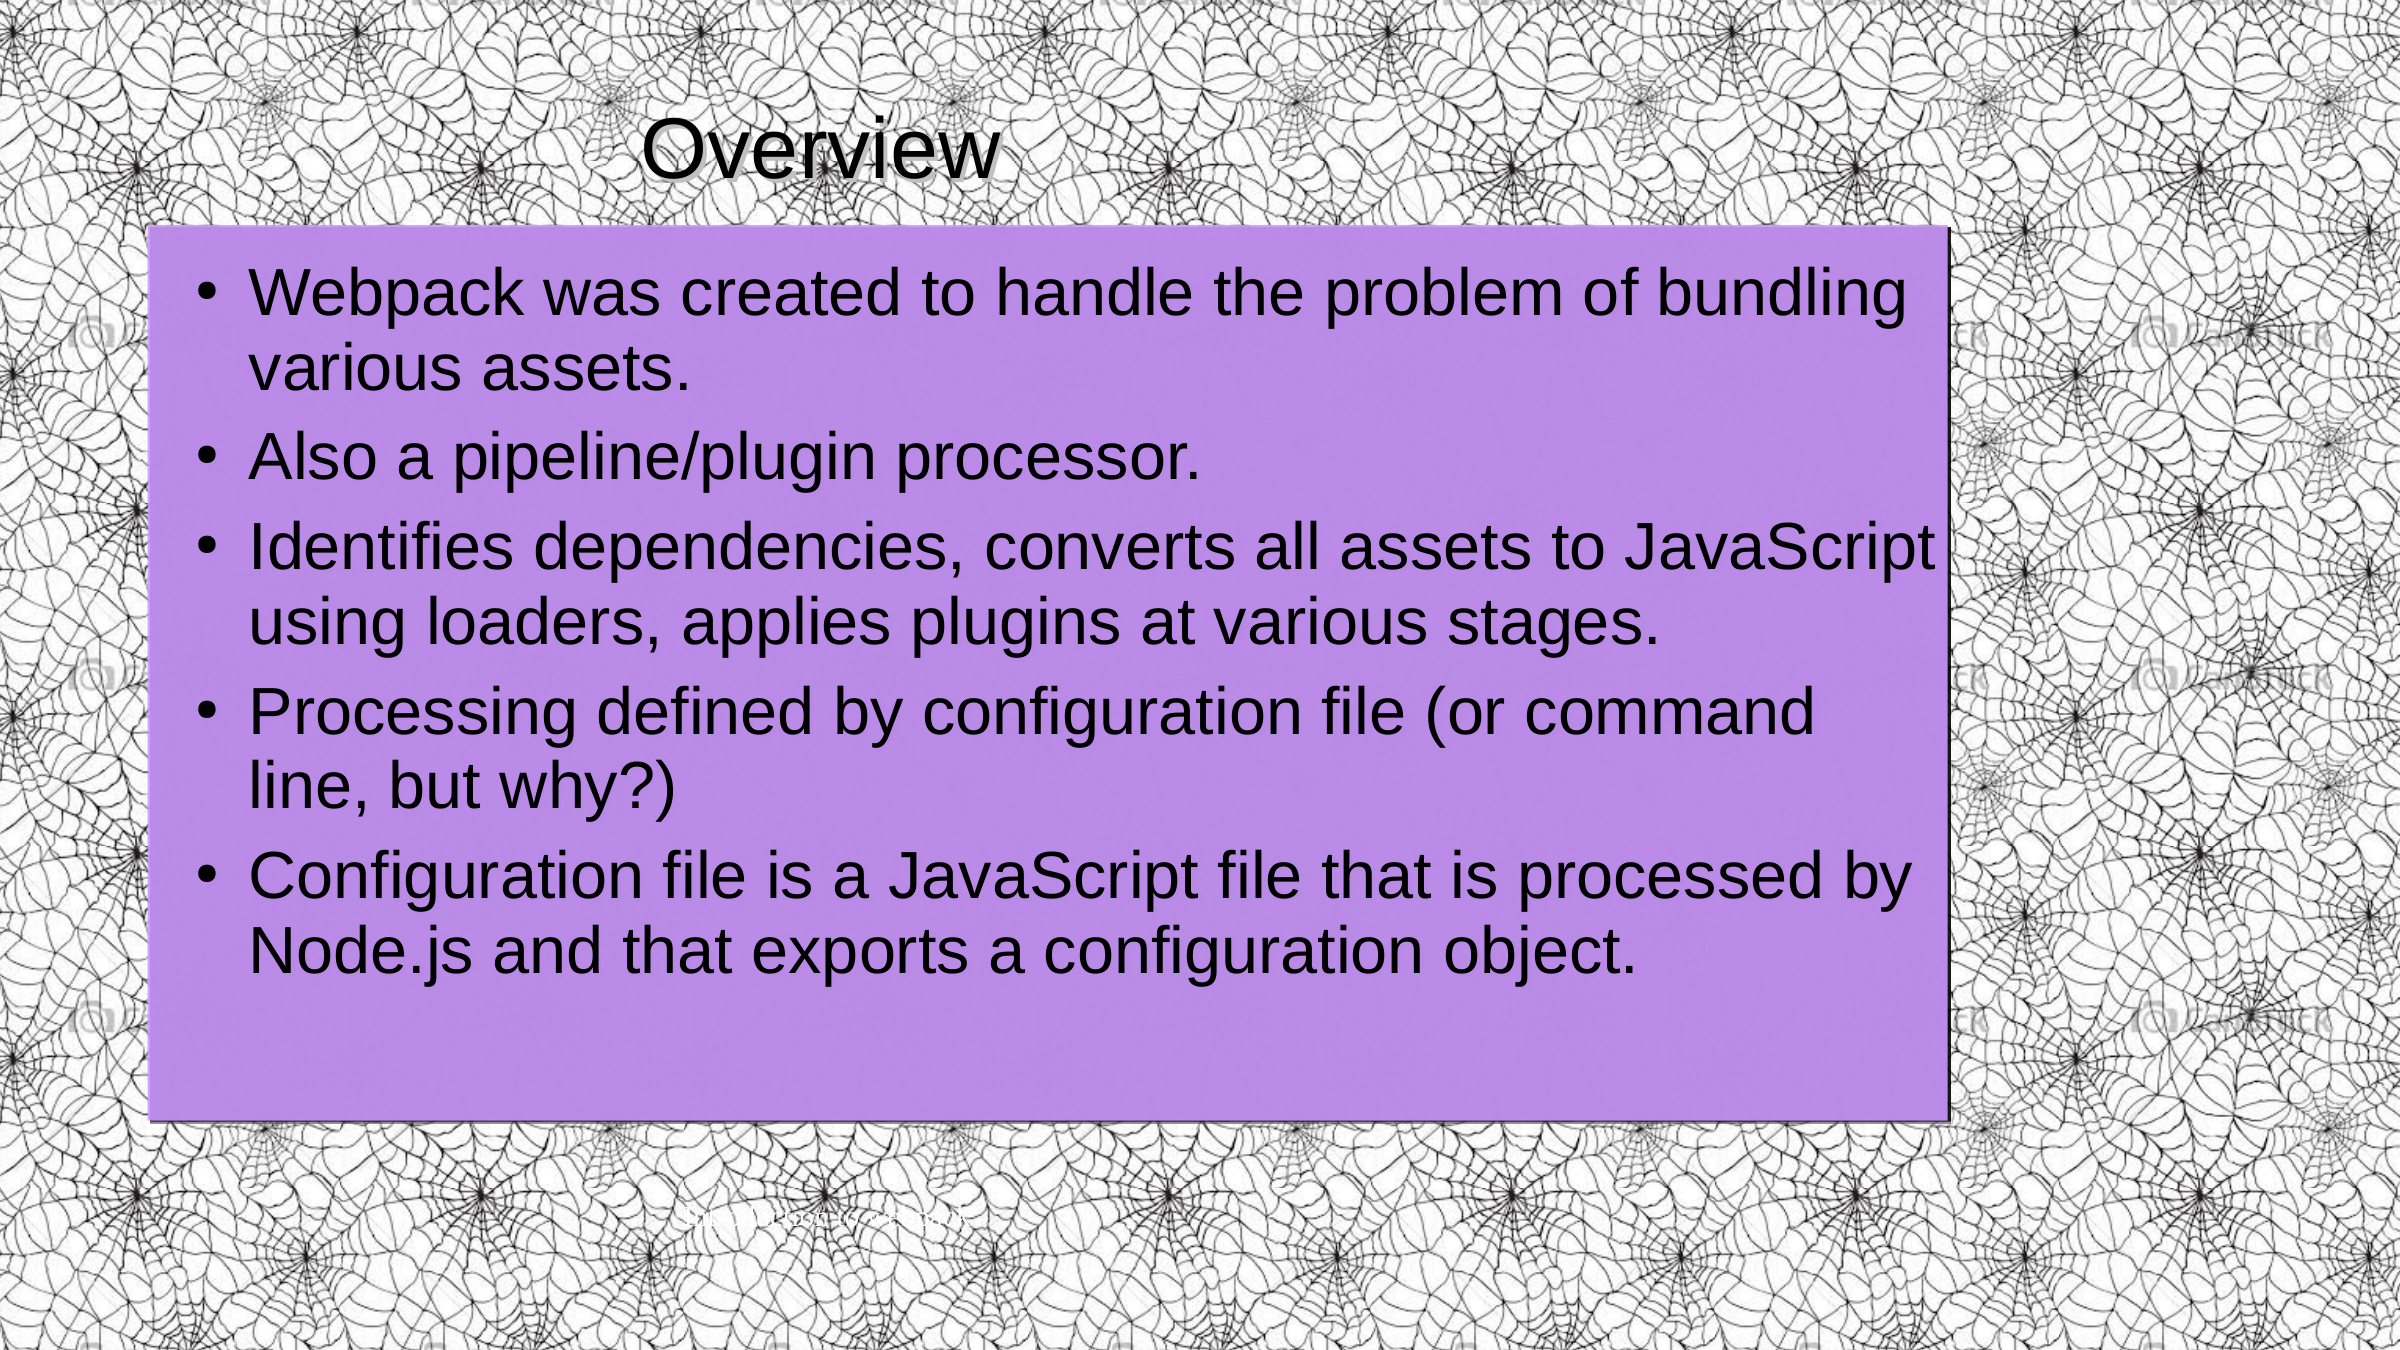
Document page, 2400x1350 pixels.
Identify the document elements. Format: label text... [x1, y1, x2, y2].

title Overview [135, 45, 1506, 253]
picture [0, 0, 2400, 1350]
list Webpack was created to handle the problem of bundling various assets. Also a pipeline/plugin processor. Identifies dependencies, converts all assets to JavaScript using loaders, applies plugins at various stages. Processing defined by configuration file (or command line, but why?) Configuration file is a JavaScript file that is processed by Node.js and that exports a configuration object. [147, 225, 1948, 1121]
